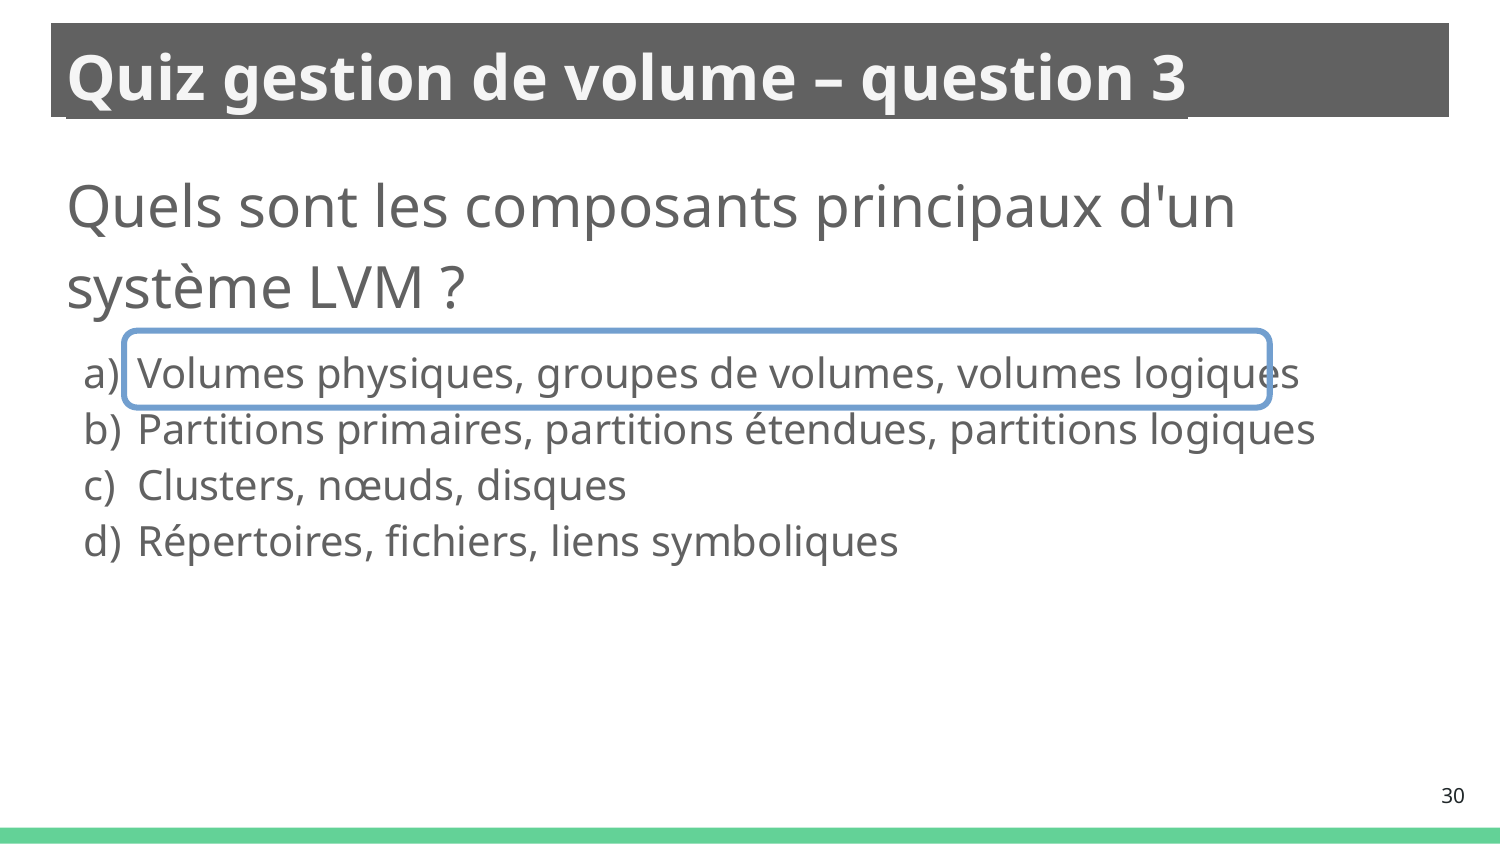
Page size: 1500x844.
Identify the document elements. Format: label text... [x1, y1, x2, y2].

title Quiz gestion de volume – question 3 [51, 23, 1449, 117]
list Quels sont les composants principaux d'un système LVM ? Volumes physiques, groupes de volumes, volumes logiques Partitions primaires, partitions étendues, partitions logiques Clusters, nœuds, disques Répertoires, fichiers, liens symboliques [51, 144, 1477, 709]
slide_number <numéro> [1389, 764, 1480, 830]
